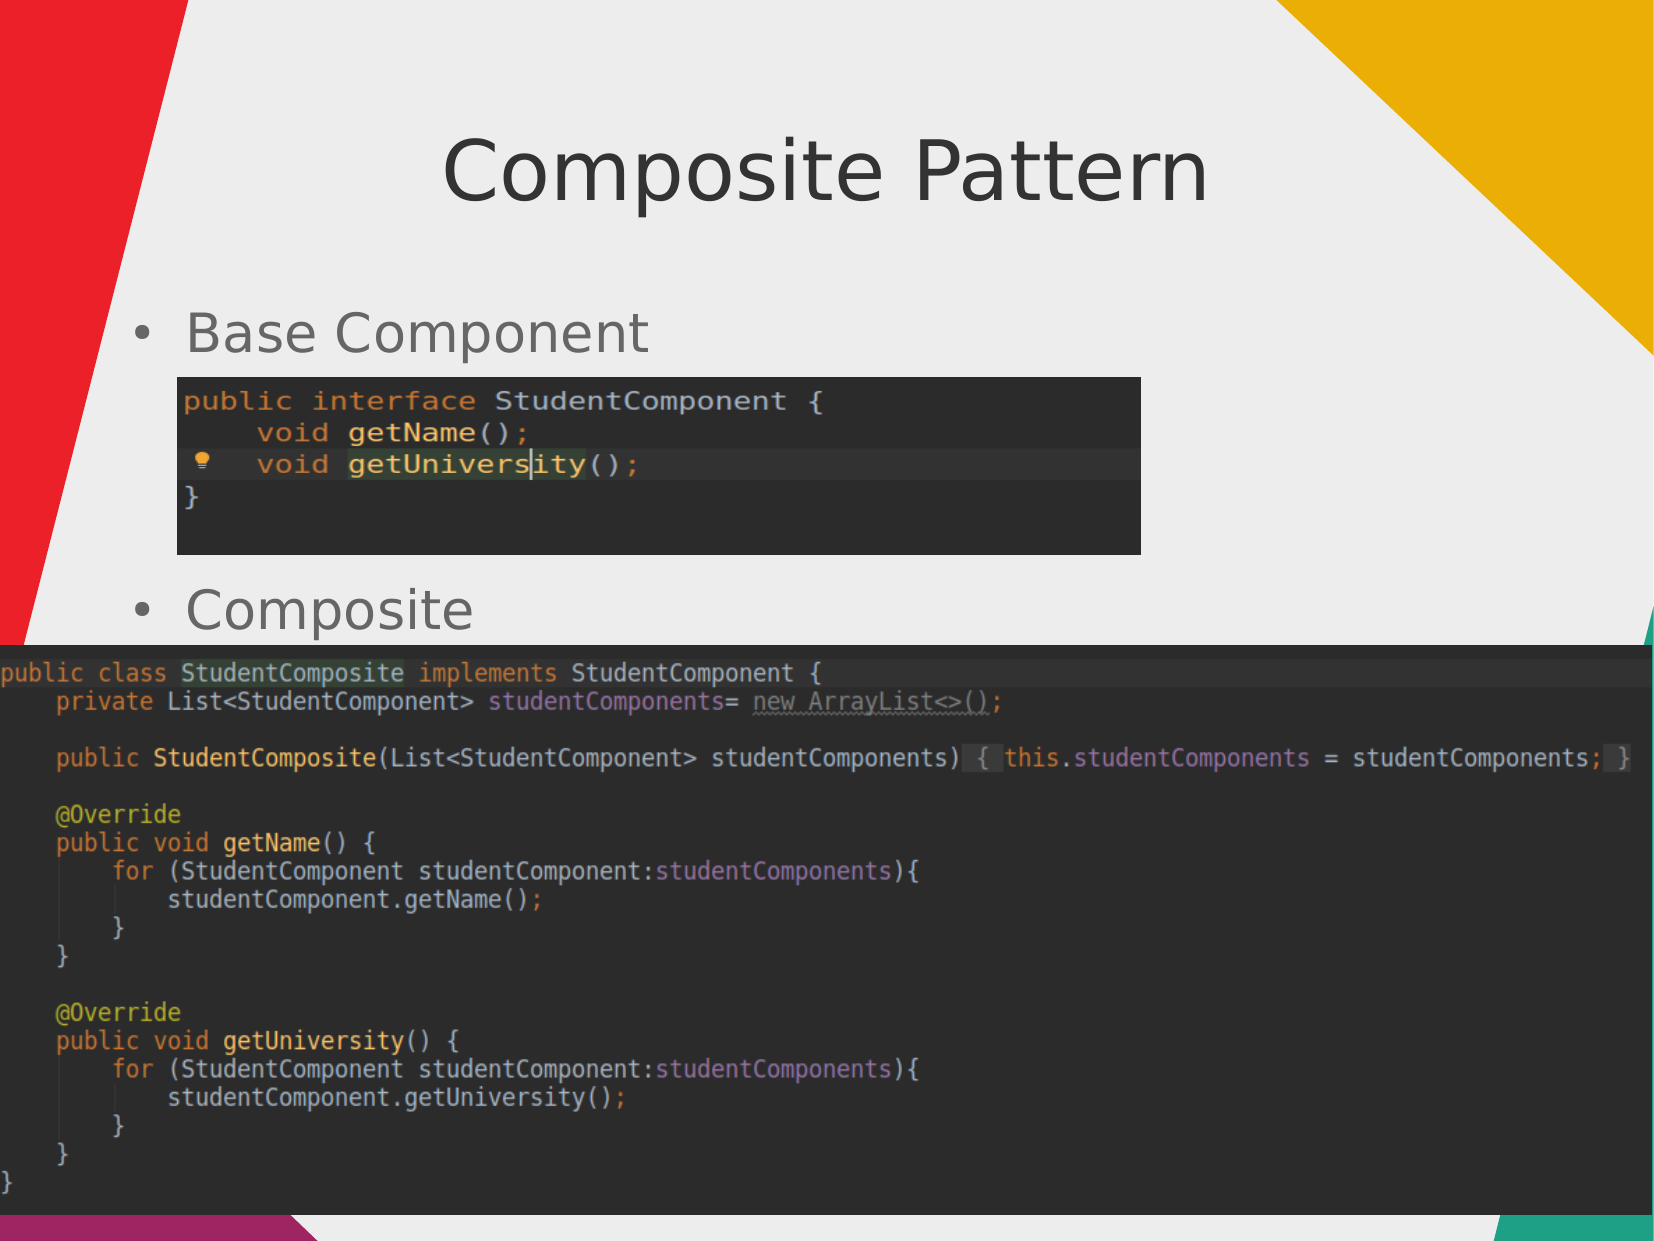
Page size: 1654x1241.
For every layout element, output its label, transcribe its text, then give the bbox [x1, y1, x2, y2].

list Base Component Composite [114, 302, 1539, 645]
picture [0, 645, 1652, 1216]
picture [177, 377, 1141, 556]
title Composite Pattern [114, 73, 1539, 271]
